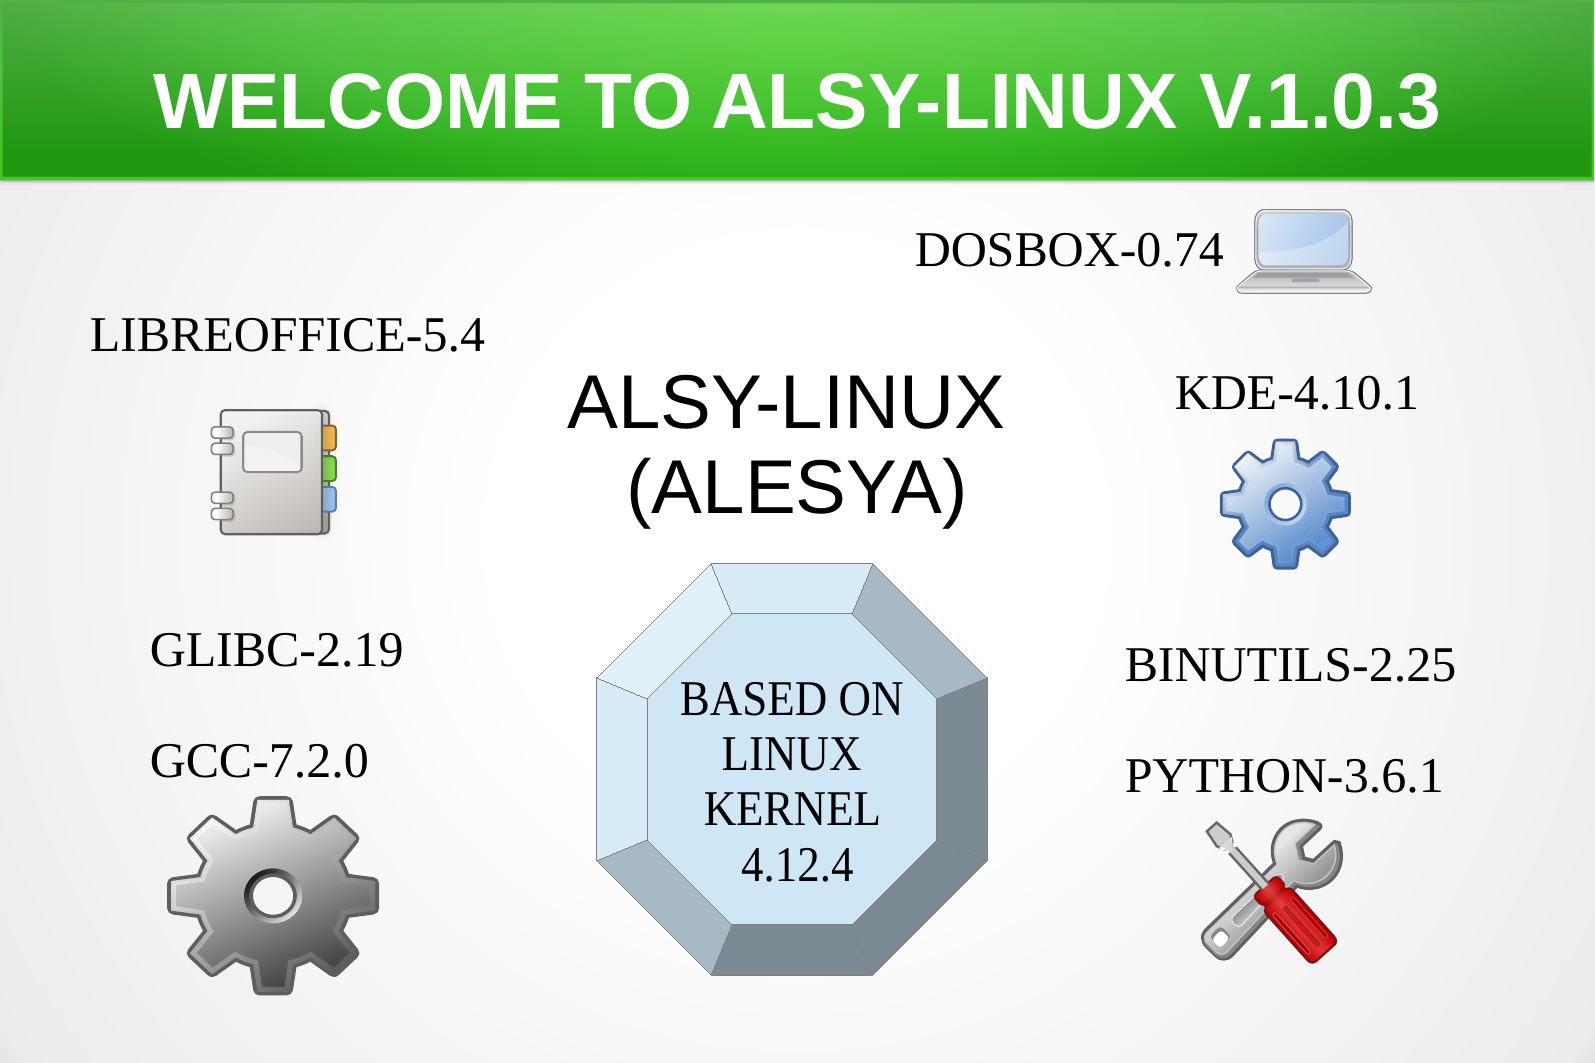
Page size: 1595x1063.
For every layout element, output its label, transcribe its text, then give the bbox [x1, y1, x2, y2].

text_box KDE-4.10.1 [1060, 357, 1436, 428]
picture [1230, 203, 1378, 301]
text_box GLIBC-2.19 GCC-7.2.0 [135, 615, 511, 796]
picture [1201, 428, 1369, 588]
text_box DOSBOX-0.74 [799, 214, 1250, 286]
picture [1192, 816, 1351, 971]
picture [135, 796, 409, 1020]
subtitle ALSY-LINUX (ALESYA) BASED ON LINUX KERNEL 4.12.4 [0, 188, 1595, 1063]
text_box BINUTILS-2.25 PYTHON-3.6.1 [1110, 630, 1486, 816]
title WELCOME TO ALSY-LINUX V.1.0.3 [79, 0, 1515, 188]
picture [195, 426, 352, 551]
text_box LIBREOFFICE-5.4 [75, 300, 511, 426]
